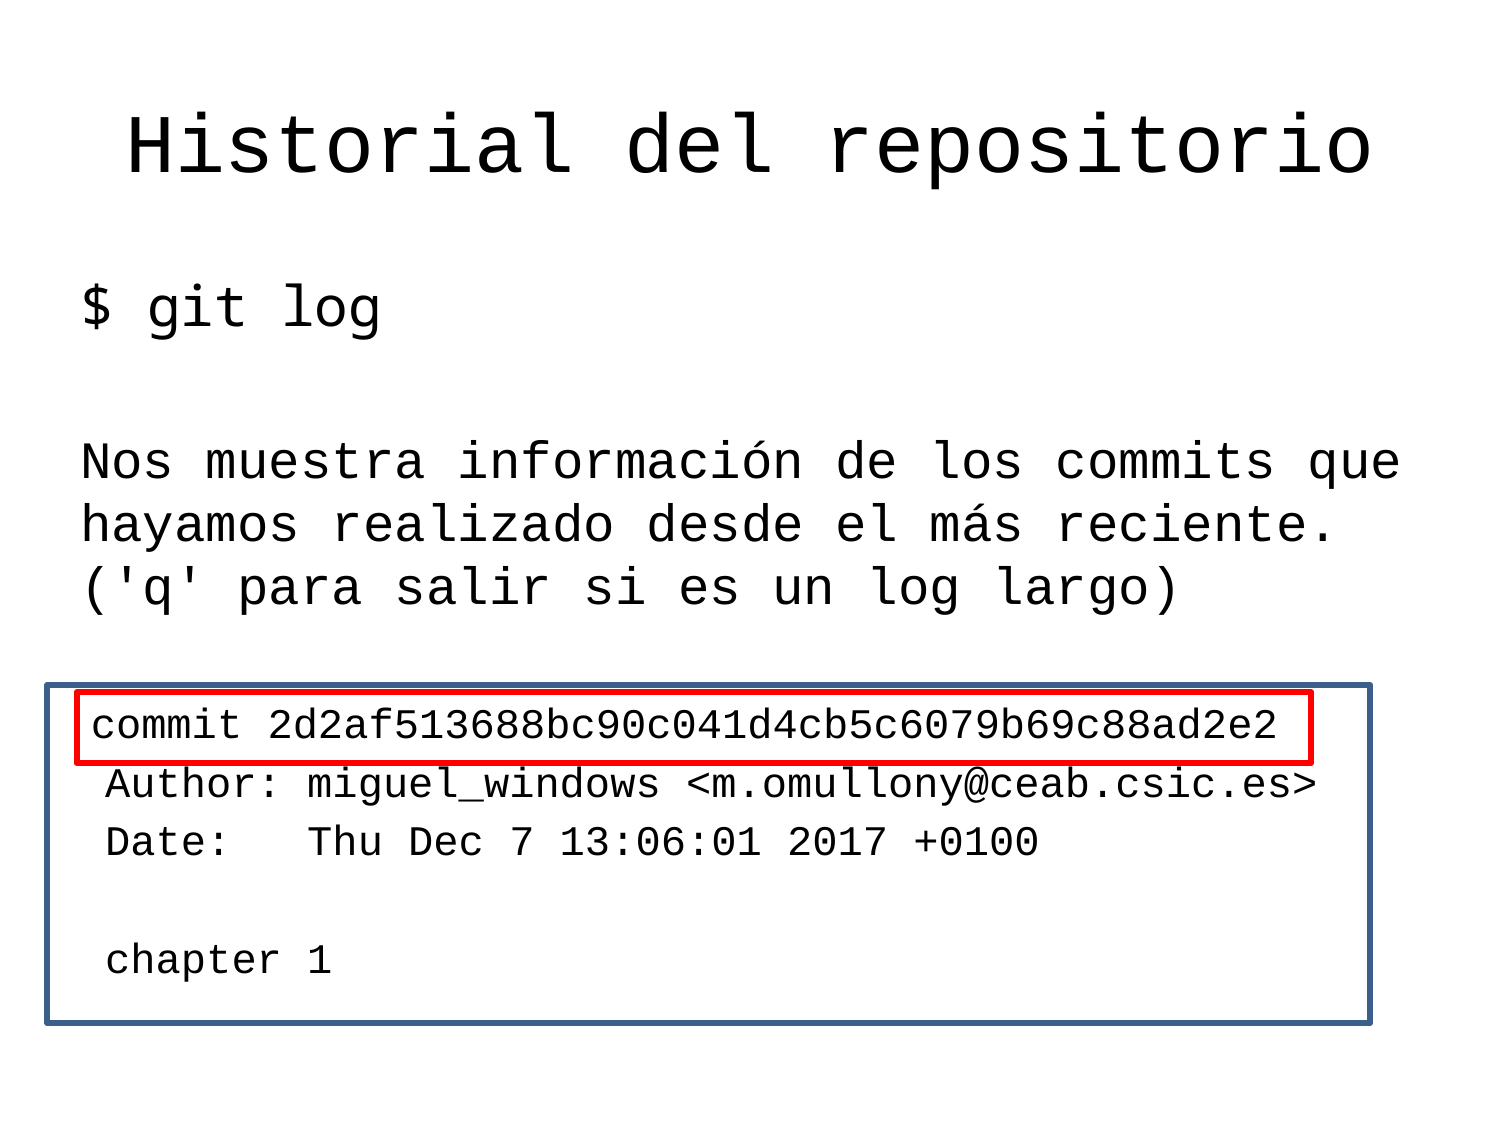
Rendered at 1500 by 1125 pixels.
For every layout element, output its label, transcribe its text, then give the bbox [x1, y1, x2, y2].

list $ git log Nos muestra información de los commits que hayamos realizado desde el más reciente. ('q' para salir si es un log largo) commit 2d2af513688bc90c041d4cb5c6079b69c88ad2e2 Author: miguel_windows <m.omullony@ceab.csic.es> Date: Thu Dec 7 13:06:01 2017 +0100 chapter 1 [64, 688, 1367, 1005]
title Historial del repositorio [75, 45, 1425, 233]
list $ git log Nos muestra información de los commits que hayamos realizado desde el más reciente. ('q' para salir si es un log largo) commit 2d2af513688bc90c041d4cb5c6079b69c88ad2e2 Author: miguel_windows <m.omullony@ceab.csic.es> Date: Thu Dec 7 13:06:01 2017 +0100 chapter 1 [64, 262, 1495, 1005]
